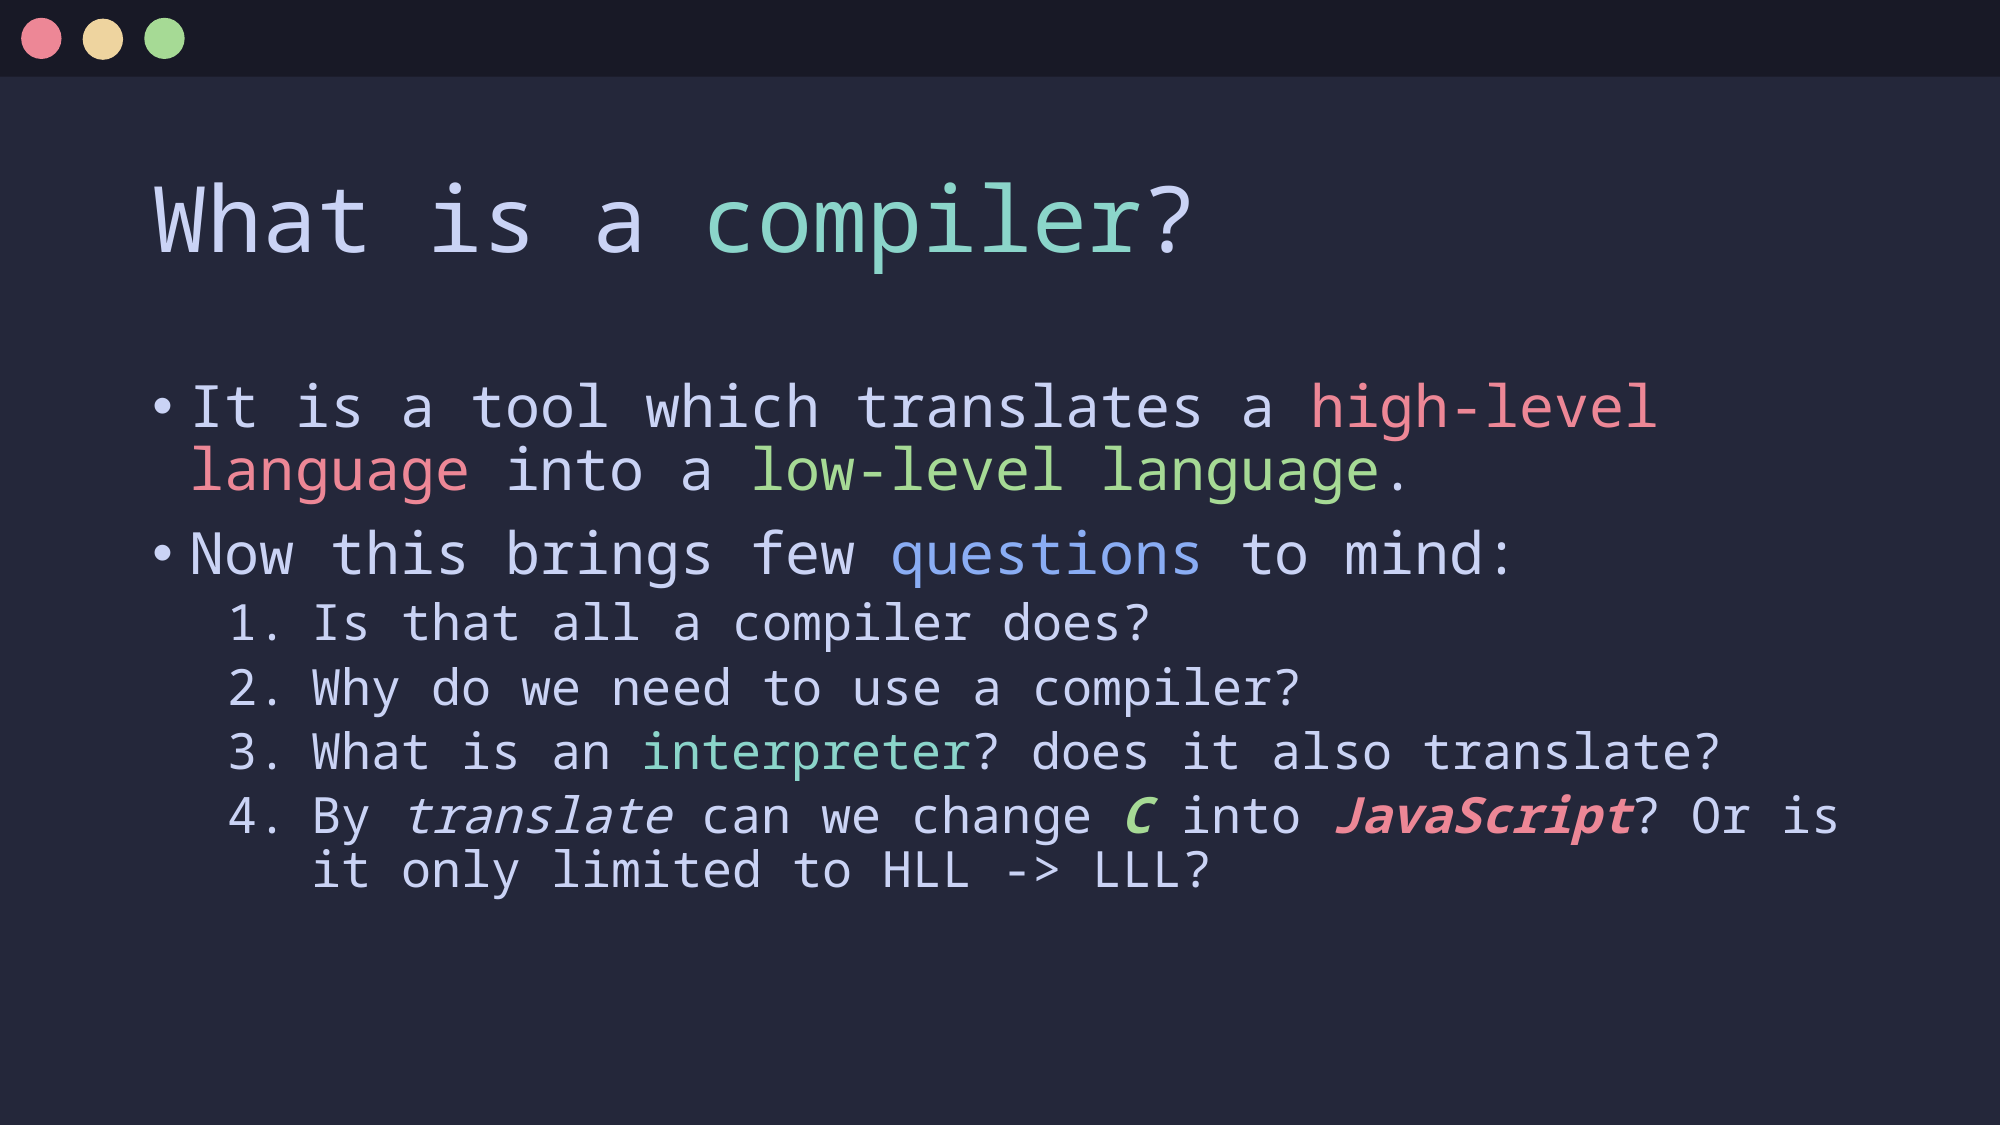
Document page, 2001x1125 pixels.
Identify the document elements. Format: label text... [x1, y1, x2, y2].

title What is a compiler? [137, 113, 1863, 332]
list It is a tool which translates a high-level language into a low-level language. Now this brings few questions to mind: Is that all a compiler does? Why do we need to use a compiler? What is an interpreter? does it also translate? By translate can we change C into JavaScript? Or is it only limited to HLL -> LLL? [137, 369, 1863, 1014]
text_box [0, 0, 2000, 77]
